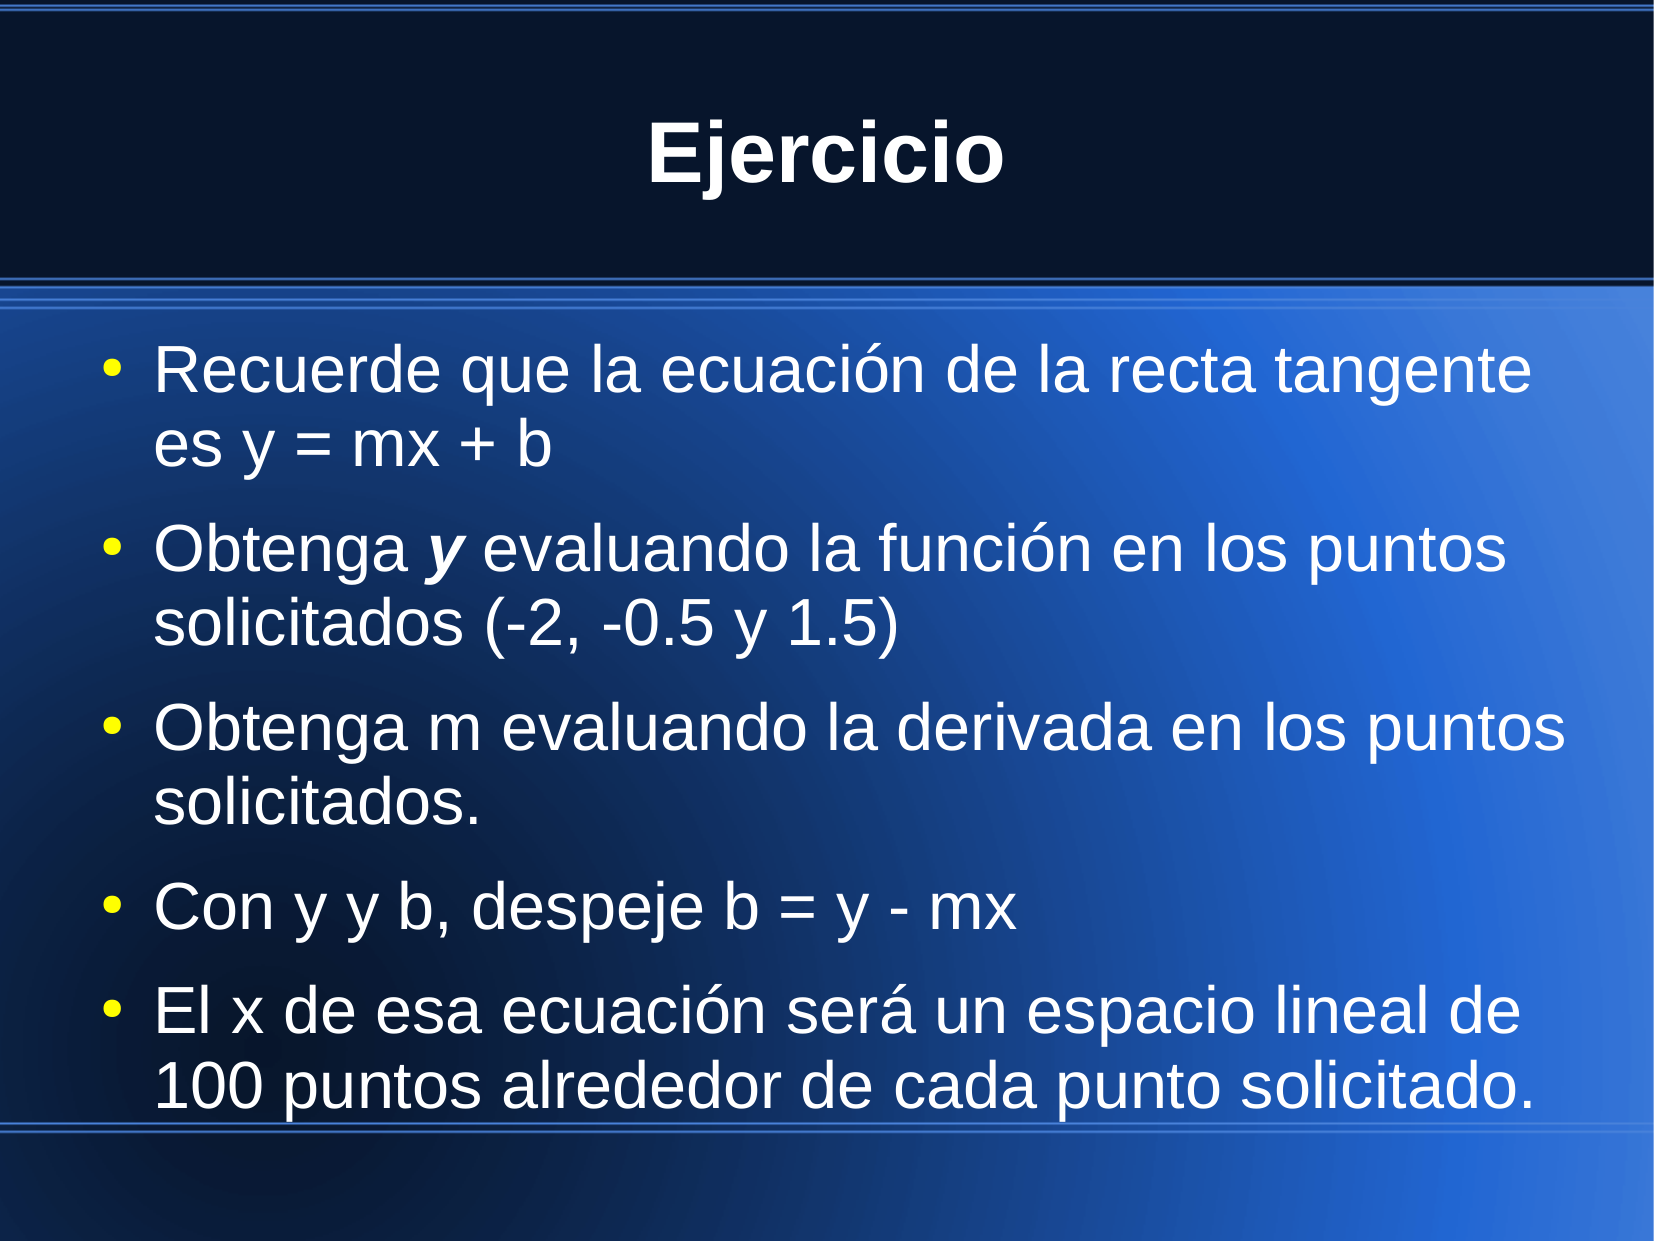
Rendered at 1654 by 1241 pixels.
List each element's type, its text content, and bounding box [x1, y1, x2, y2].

list Recuerde que la ecuación de la recta tangente es y = mx + b Obtenga y evaluando la función en los puntos solicitados (-2, -0.5 y 1.5) Obtenga m evaluando la derivada en los puntos solicitados. Con y y b, despeje b = y - mx El x de esa ecuación será un espacio lineal de 100 puntos alrededor de cada punto solicitado. [82, 331, 1571, 1123]
picture [0, 0, 1654, 1241]
title Ejercicio [82, 49, 1571, 257]
